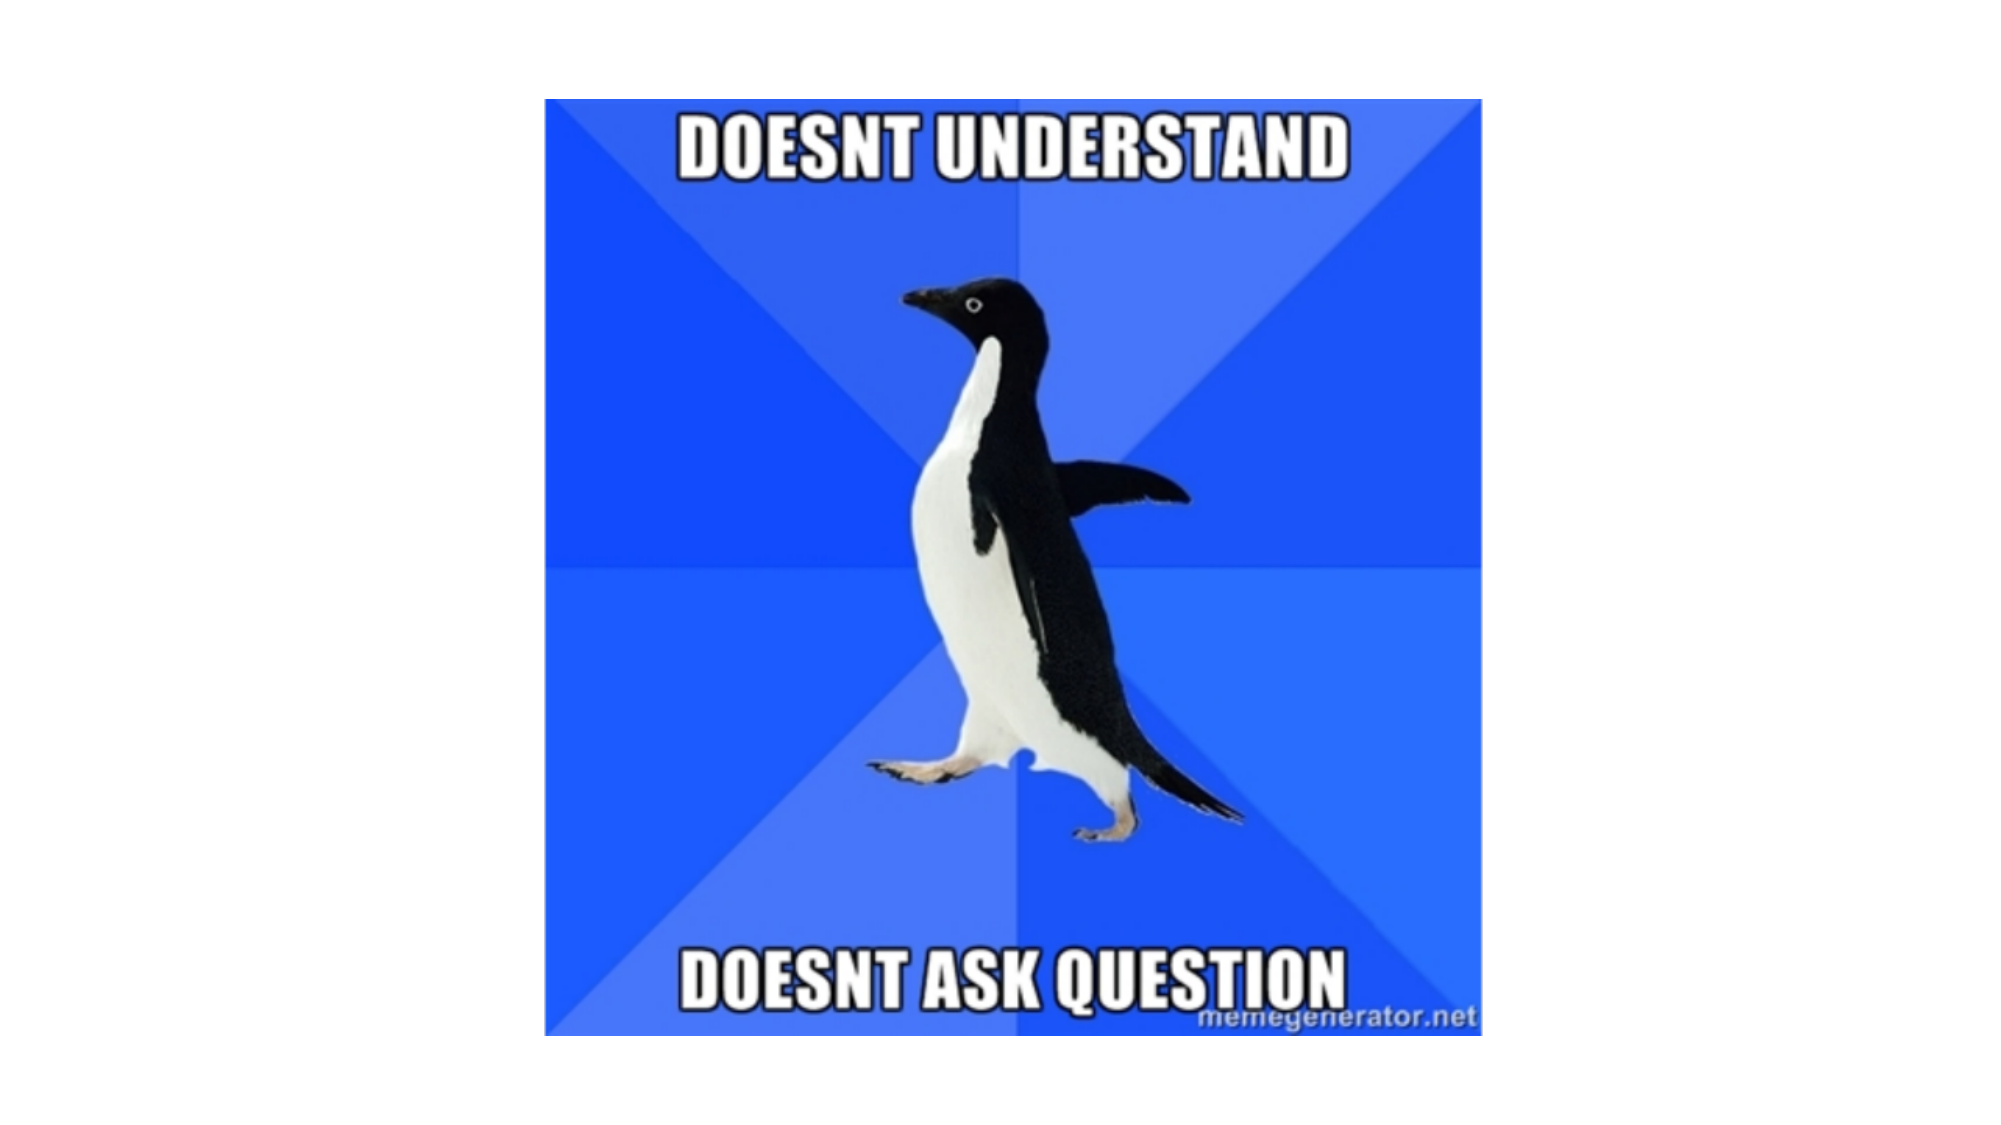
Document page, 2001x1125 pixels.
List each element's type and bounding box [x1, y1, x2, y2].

picture [14, 99, 2000, 1036]
